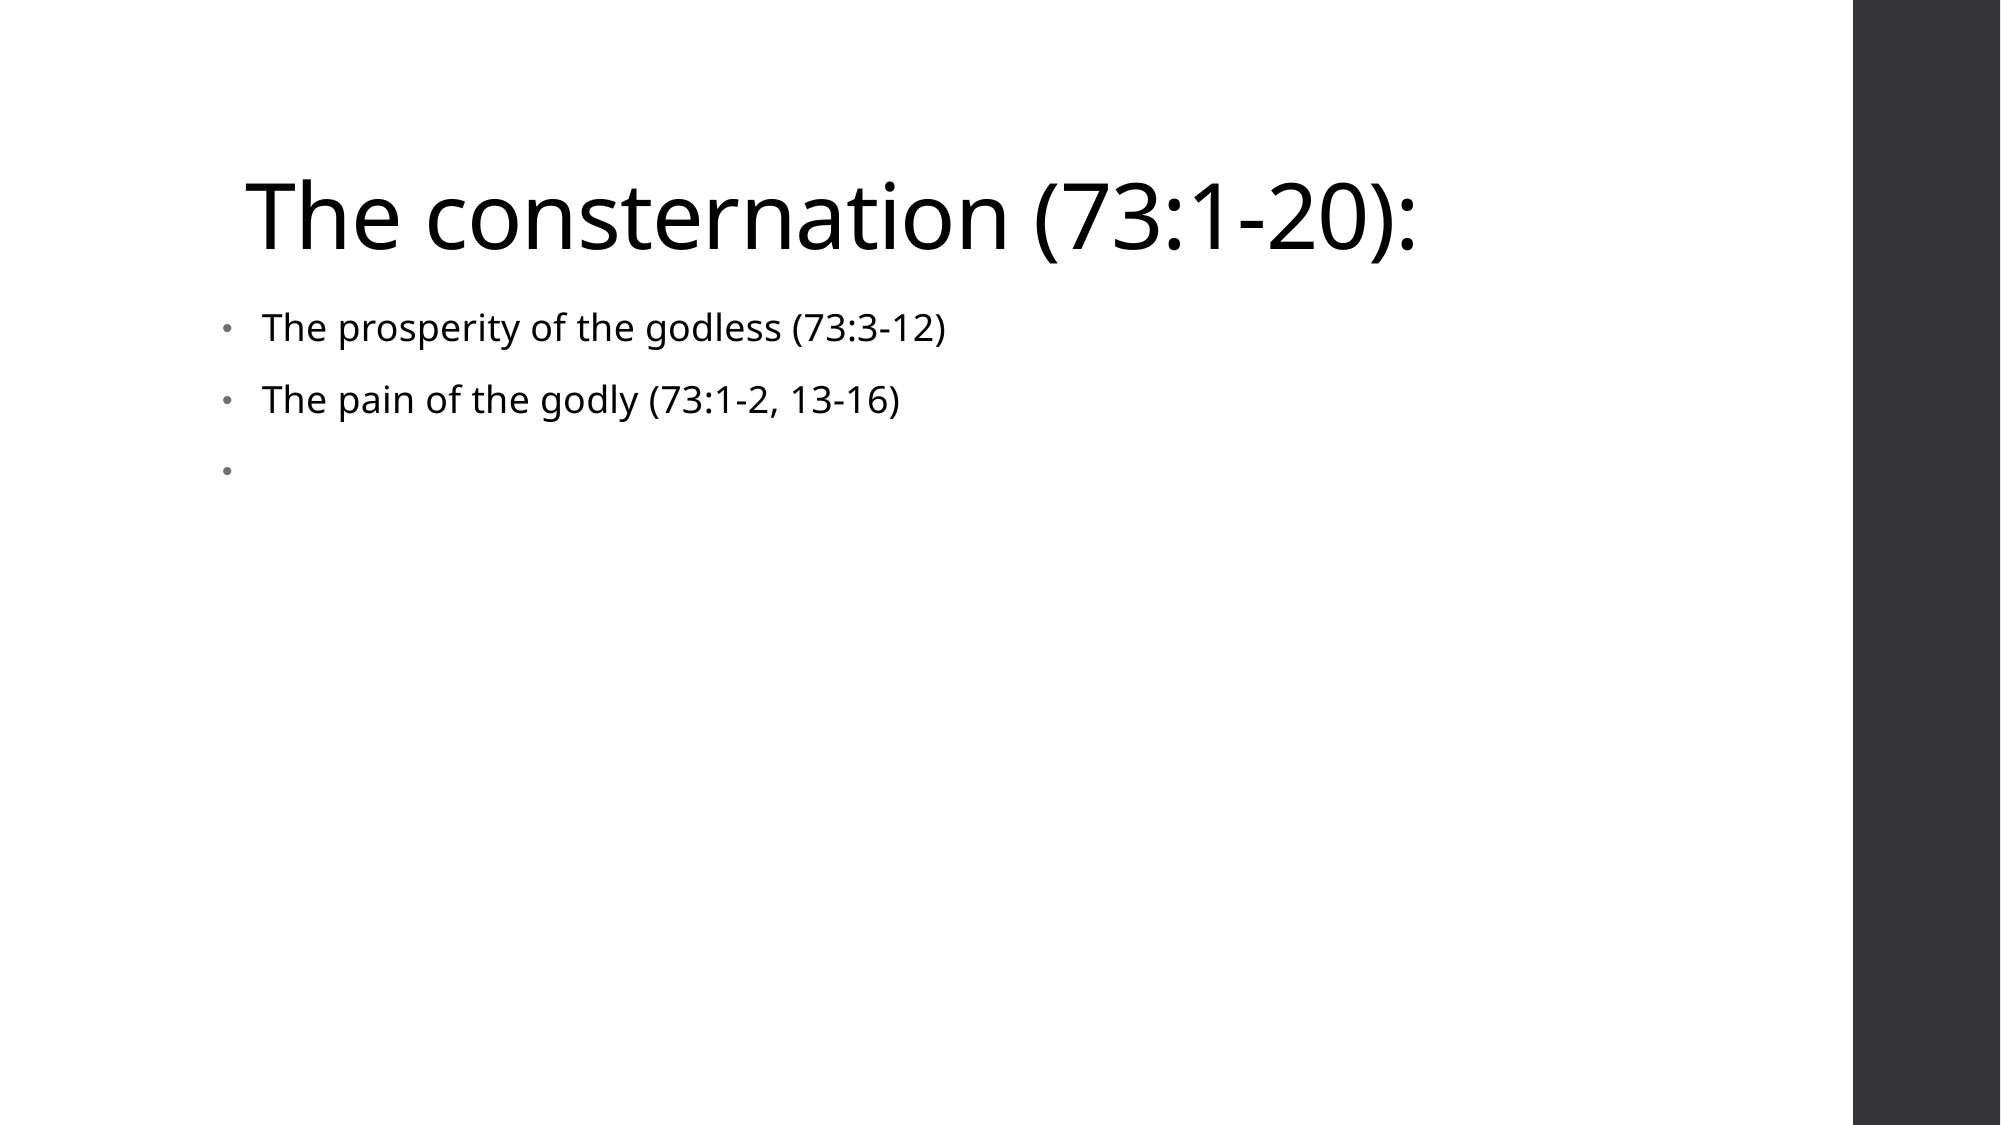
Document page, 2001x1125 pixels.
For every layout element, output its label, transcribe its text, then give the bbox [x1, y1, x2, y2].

list The prosperity of the godless (73:3-12) The pain of the godly (73:1-2, 13-16) [206, 299, 1617, 1014]
title The consternation (73:1-20): [206, 60, 1797, 278]
